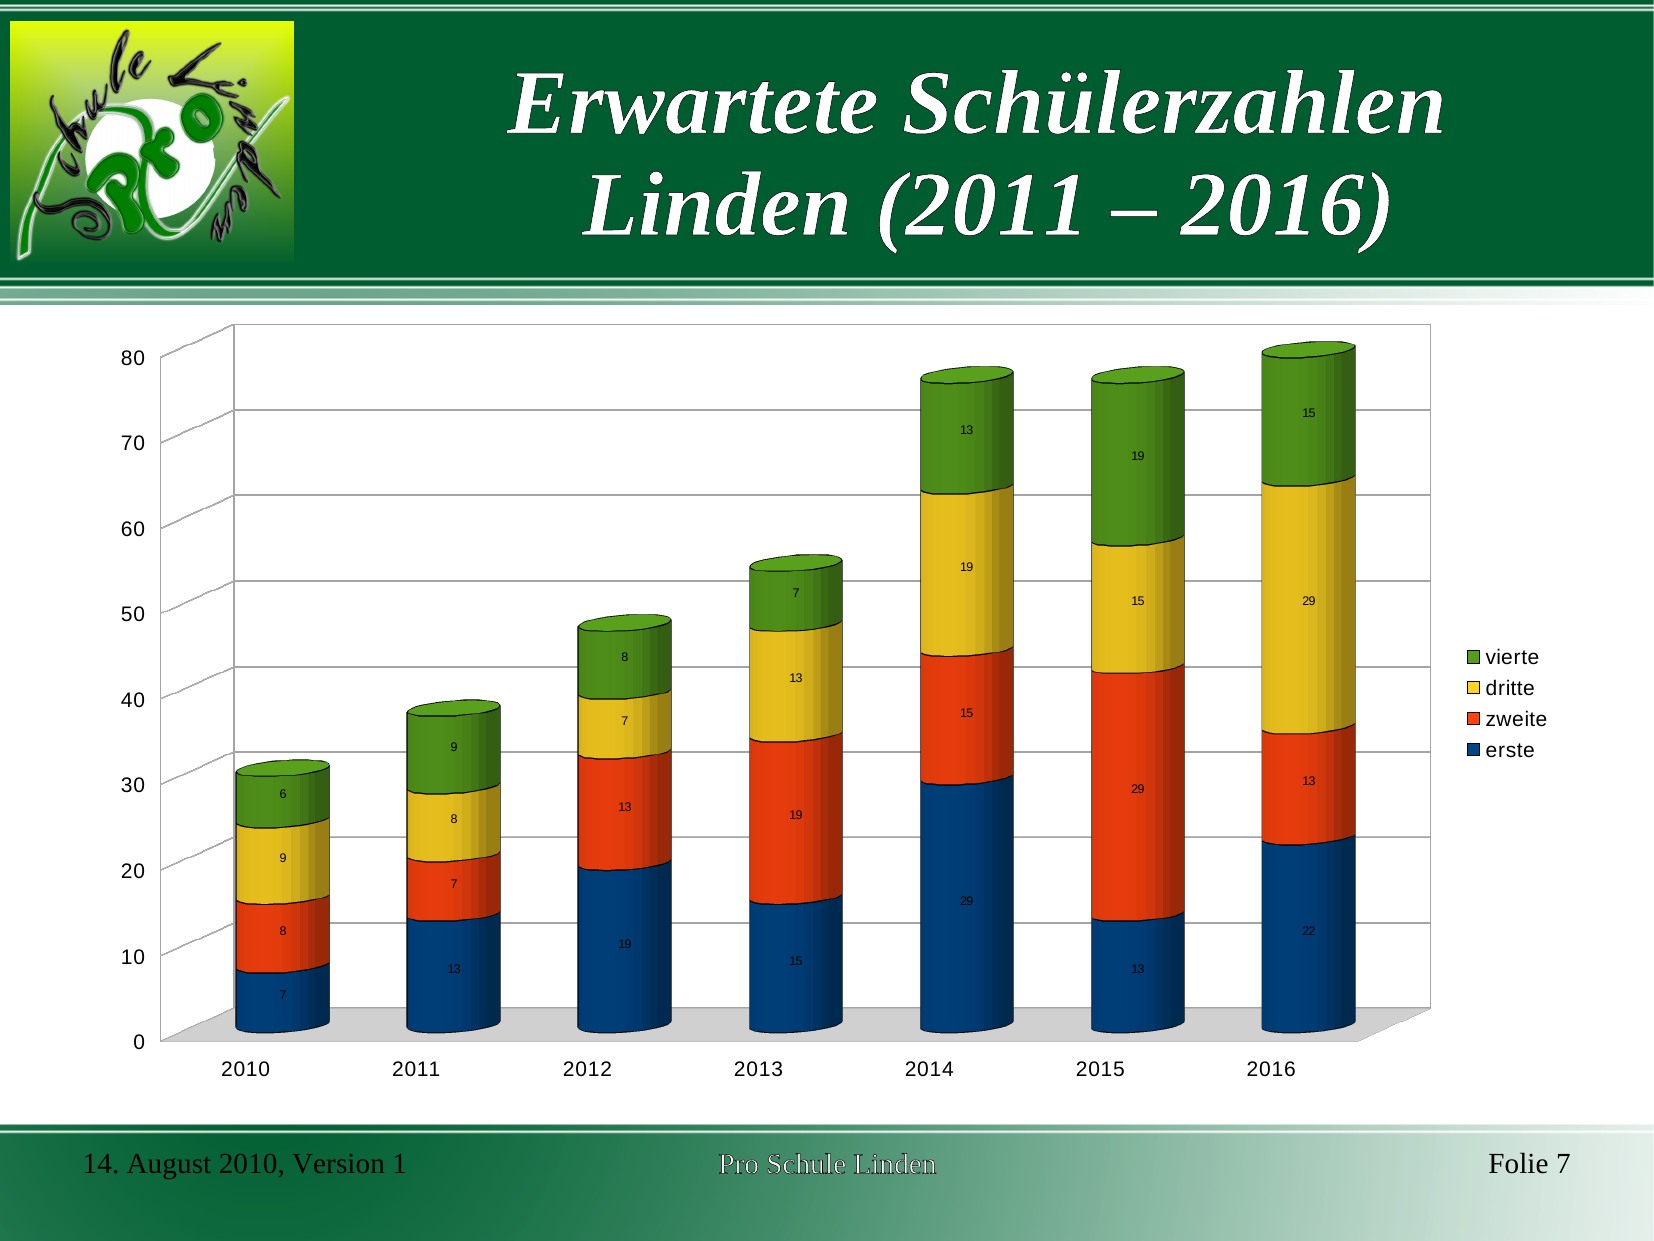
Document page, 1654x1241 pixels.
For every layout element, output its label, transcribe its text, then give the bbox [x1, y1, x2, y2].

picture [0, 1123, 1654, 1241]
chart [82, 307, 1571, 1099]
title Erwartete Schülerzahlen Linden (2011 – 2016) [324, 49, 1654, 257]
picture [0, 0, 1654, 305]
